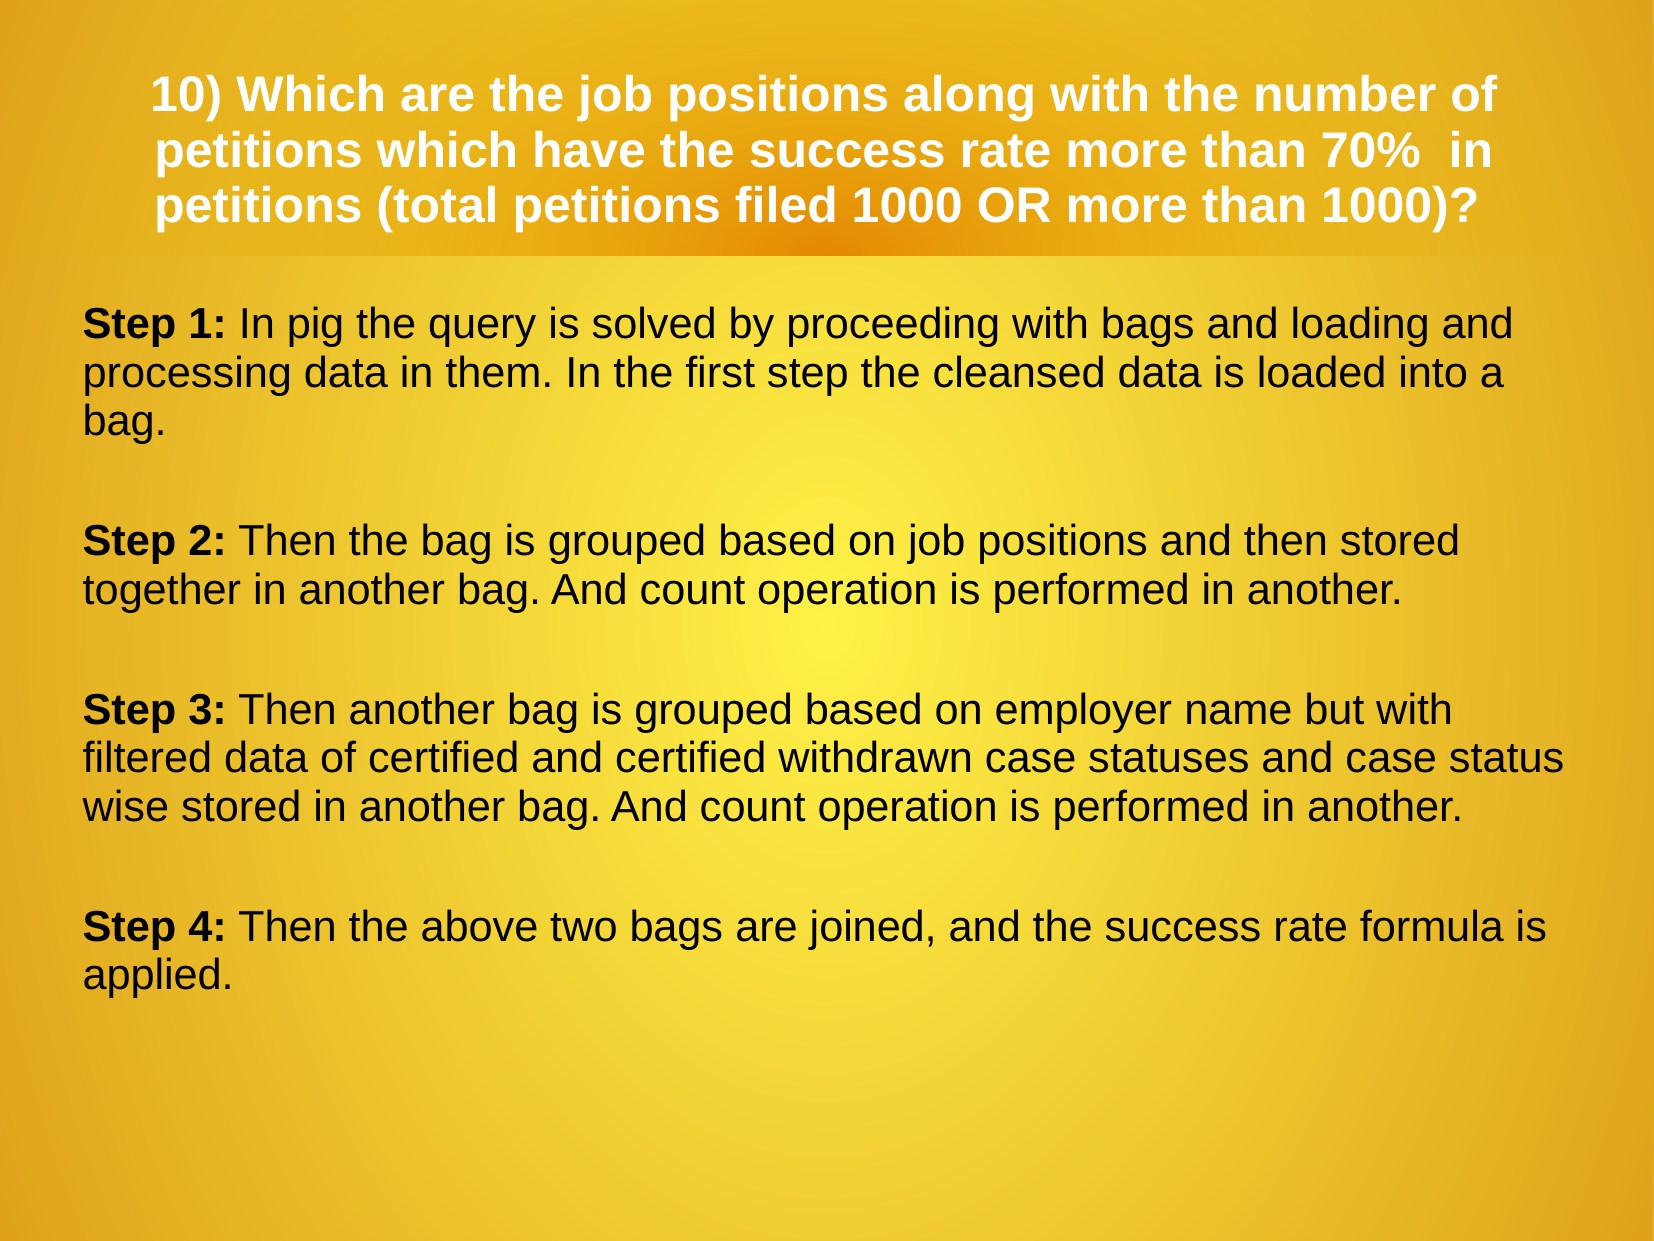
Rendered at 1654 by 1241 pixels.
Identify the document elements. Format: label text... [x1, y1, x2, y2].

list Step 1: In pig the query is solved by proceeding with bags and loading and processing data in them. In the first step the cleansed data is loaded into a bag. Step 2: Then the bag is grouped based on job positions and then stored together in another bag. And count operation is performed in another. Step 3: Then another bag is grouped based on employer name but with filtered data of certified and certified withdrawn case statuses and case status wise stored in another bag. And count operation is performed in another. Step 4: Then the above two bags are joined, and the success rate formula is applied. [82, 299, 1571, 1019]
title 10) Which are the job positions along with the number of petitions which have the success rate more than 70% in petitions (total petitions filed 1000 OR more than 1000)? [82, 47, 1571, 252]
